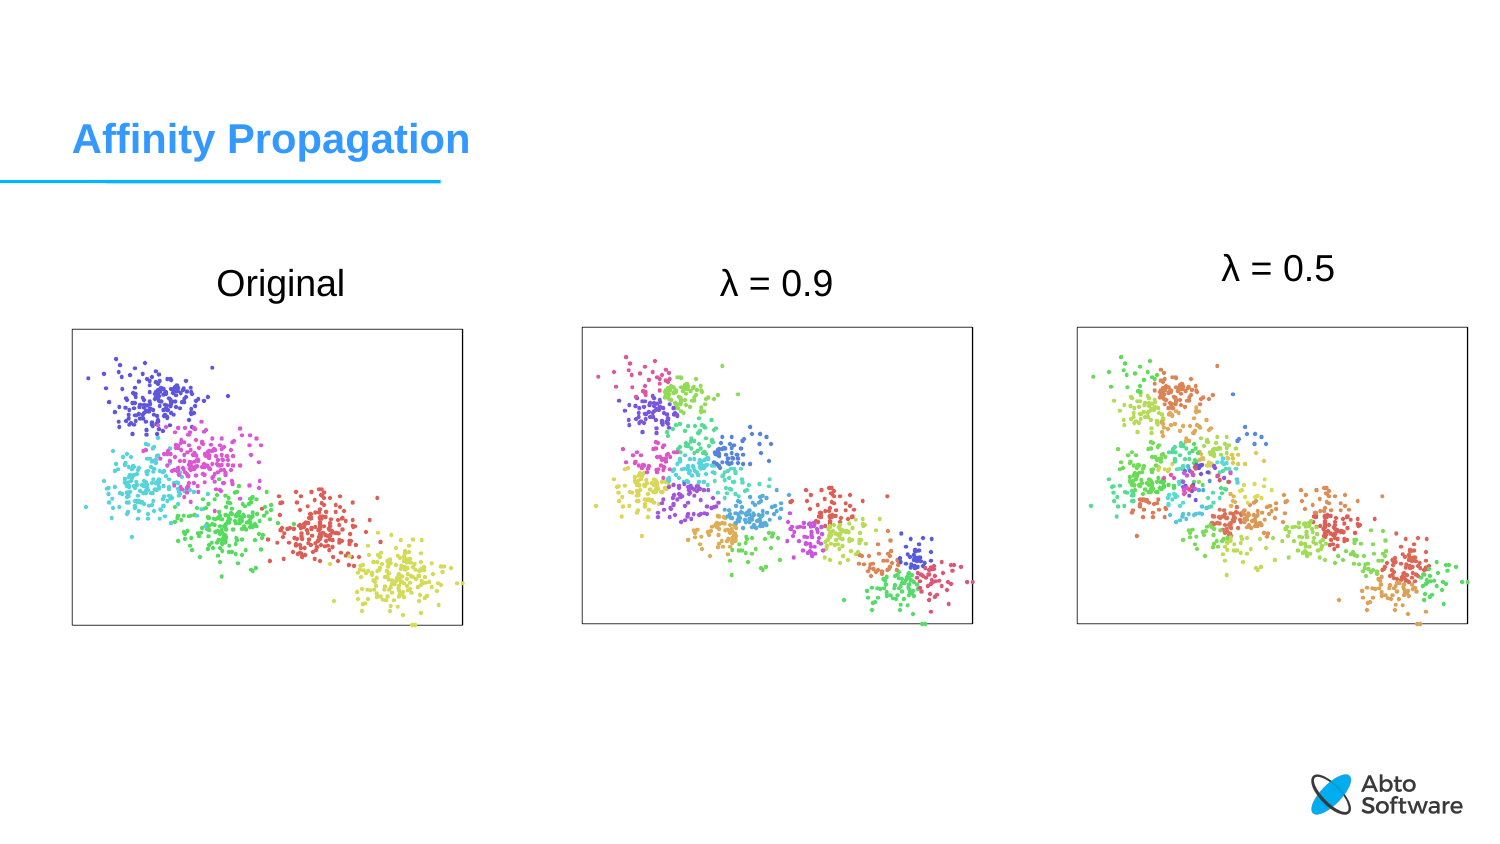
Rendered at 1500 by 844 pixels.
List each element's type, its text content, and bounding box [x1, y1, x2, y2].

picture [510, 297, 1500, 668]
text_box λ = 0.9 [705, 255, 849, 312]
title Affinity Propagation [71, 68, 1311, 210]
picture [1299, 771, 1474, 817]
text_box λ = 0.5 [1206, 240, 1351, 298]
text_box Original [201, 255, 361, 312]
picture [0, 299, 496, 669]
